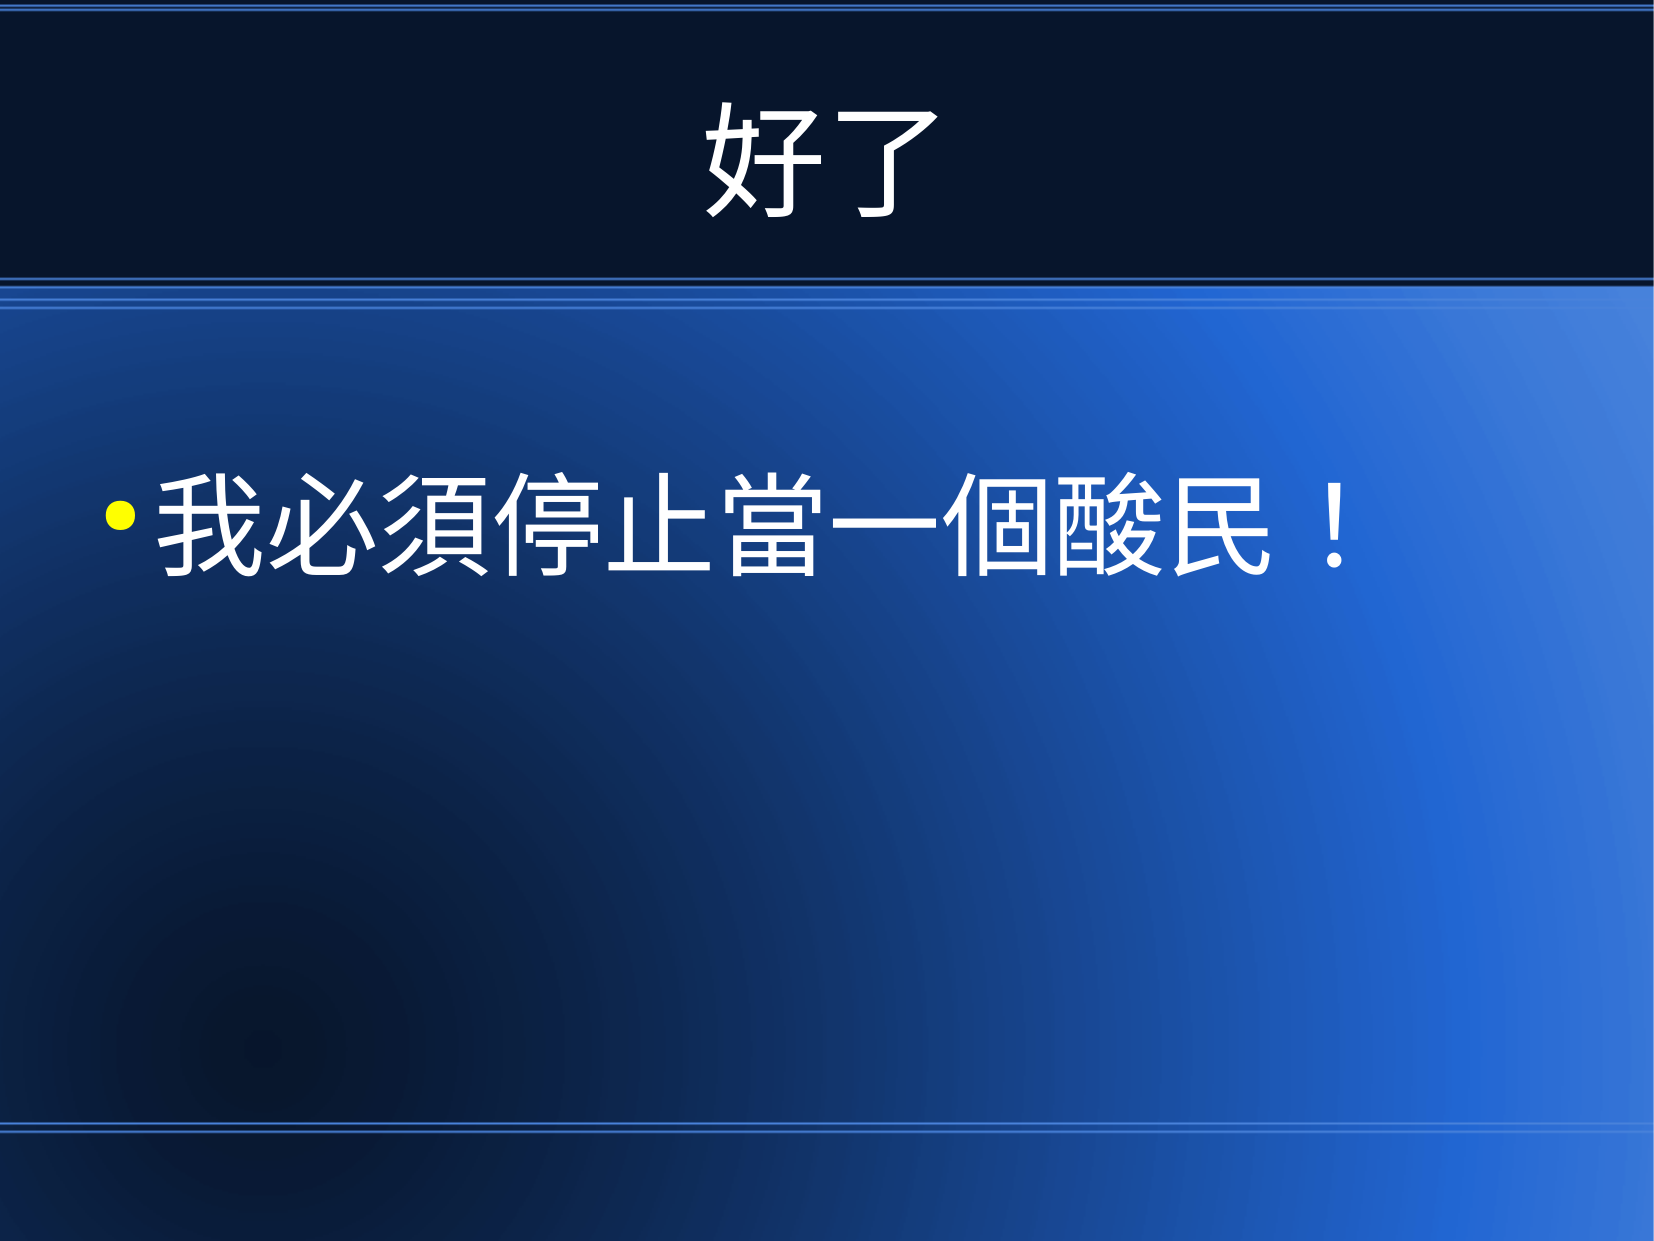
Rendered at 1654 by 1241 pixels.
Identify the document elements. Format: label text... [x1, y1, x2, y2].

list 我必須停止當一個酸民！ [82, 355, 1571, 1241]
picture [0, 0, 1654, 1241]
title 好了 [82, 49, 1571, 257]
